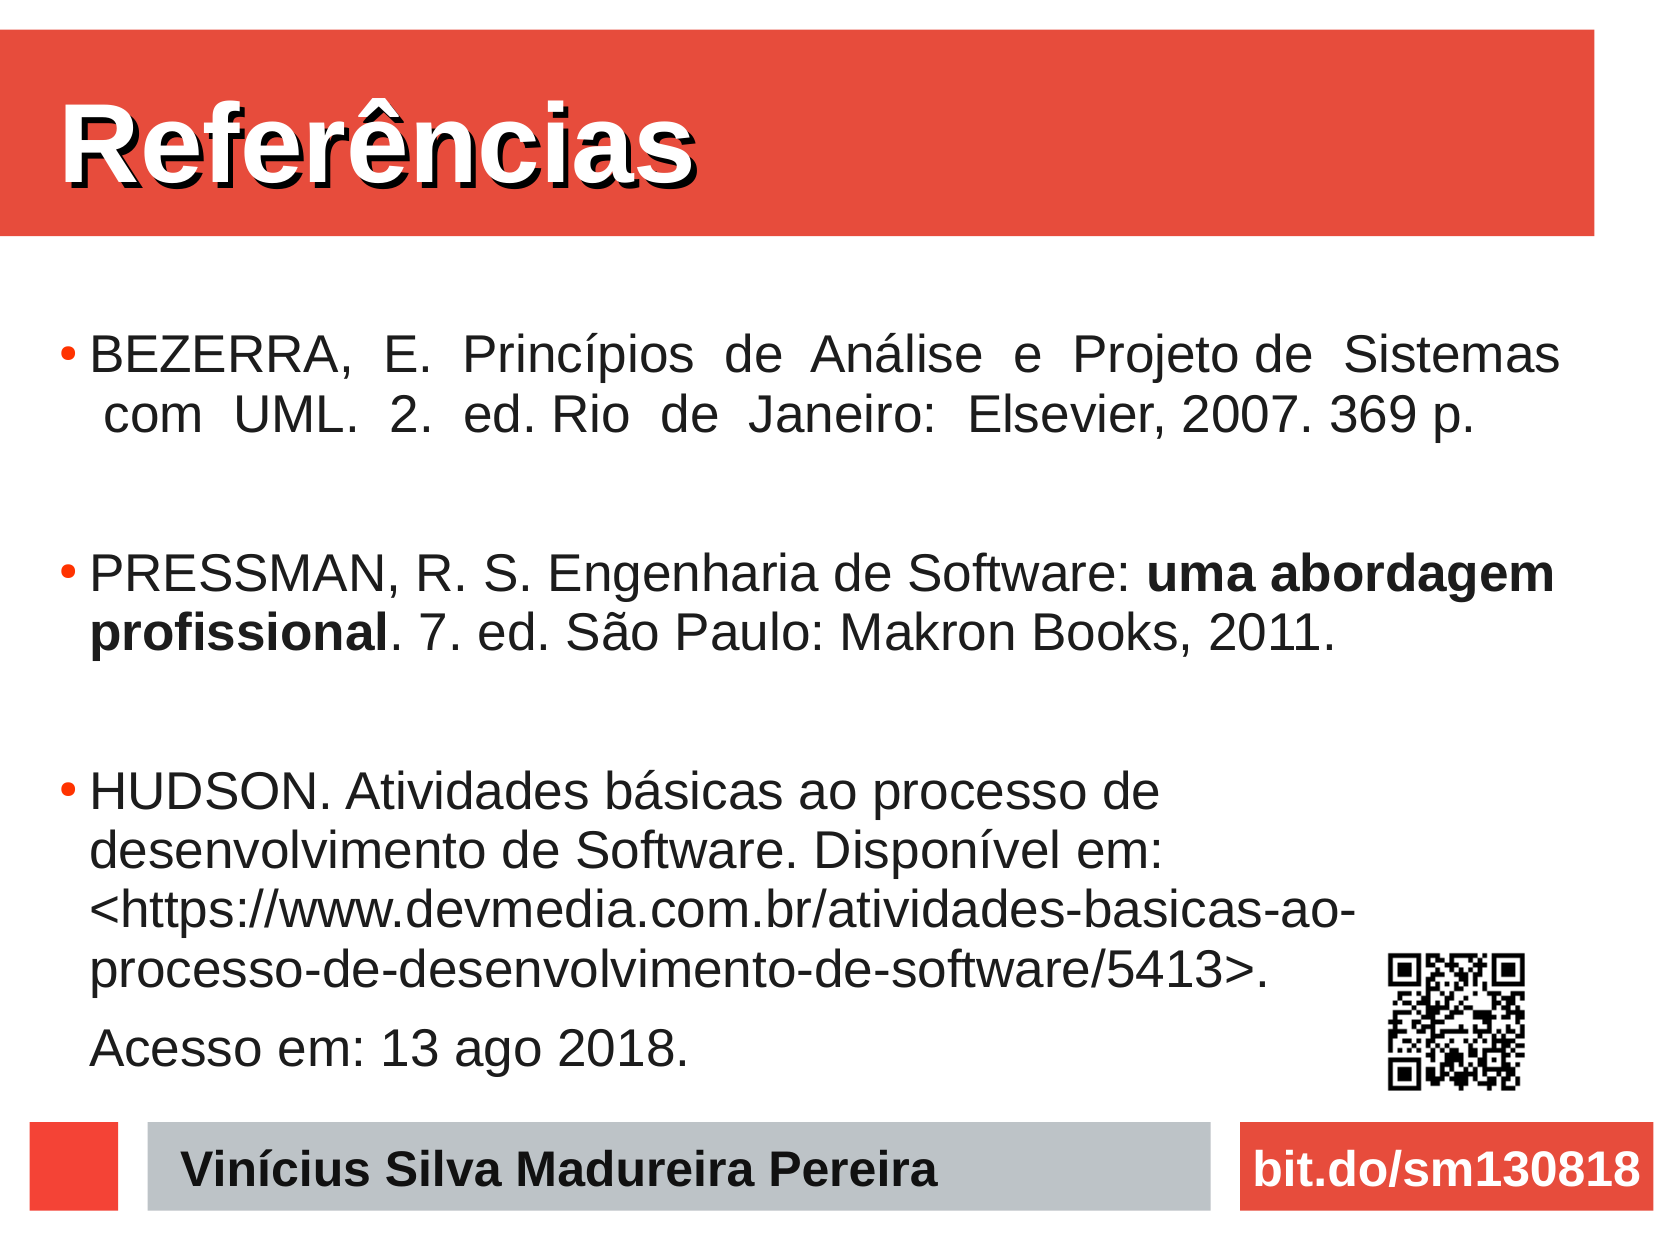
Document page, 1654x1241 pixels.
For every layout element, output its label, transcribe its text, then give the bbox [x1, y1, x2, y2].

title Referências [59, 59, 1595, 207]
list BEZERRA, E. Princípios de Análise e Projeto de Sistemas com UML. 2. ed. Rio de Janeiro: Elsevier, 2007. 369 p. PRESSMAN, R. S. Engenharia de Software: uma abordagem profissional. 7. ed. São Paulo: Makron Books, 2011. HUDSON. Atividades básicas ao processo de desenvolvimento de Software. Disponível em: <https://www.devmedia.com.br/atividades-basicas-ao-processo-de-desenvolvimento-de-software/5413>. Acesso em: 13 ago 2018. [59, 324, 1565, 1093]
text_box bit.do/sm130818 [1228, 1133, 1654, 1205]
picture [1379, 944, 1536, 1102]
text_box Vinícius Silva Madureira Pereira [165, 1133, 1170, 1205]
